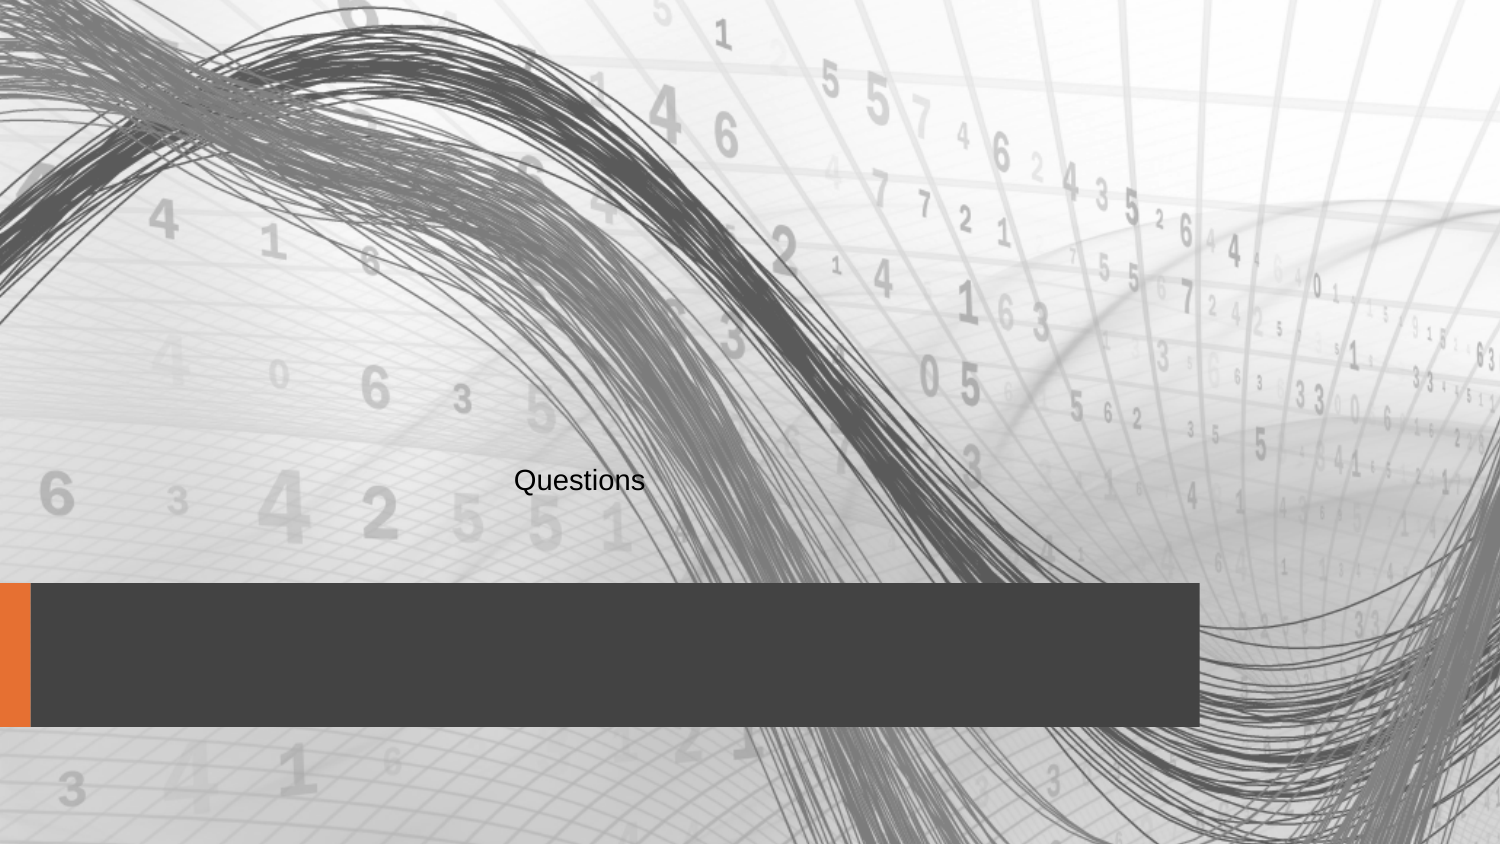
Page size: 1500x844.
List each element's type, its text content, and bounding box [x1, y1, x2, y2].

title Questions [49, 430, 1399, 528]
picture [0, 0, 1500, 844]
